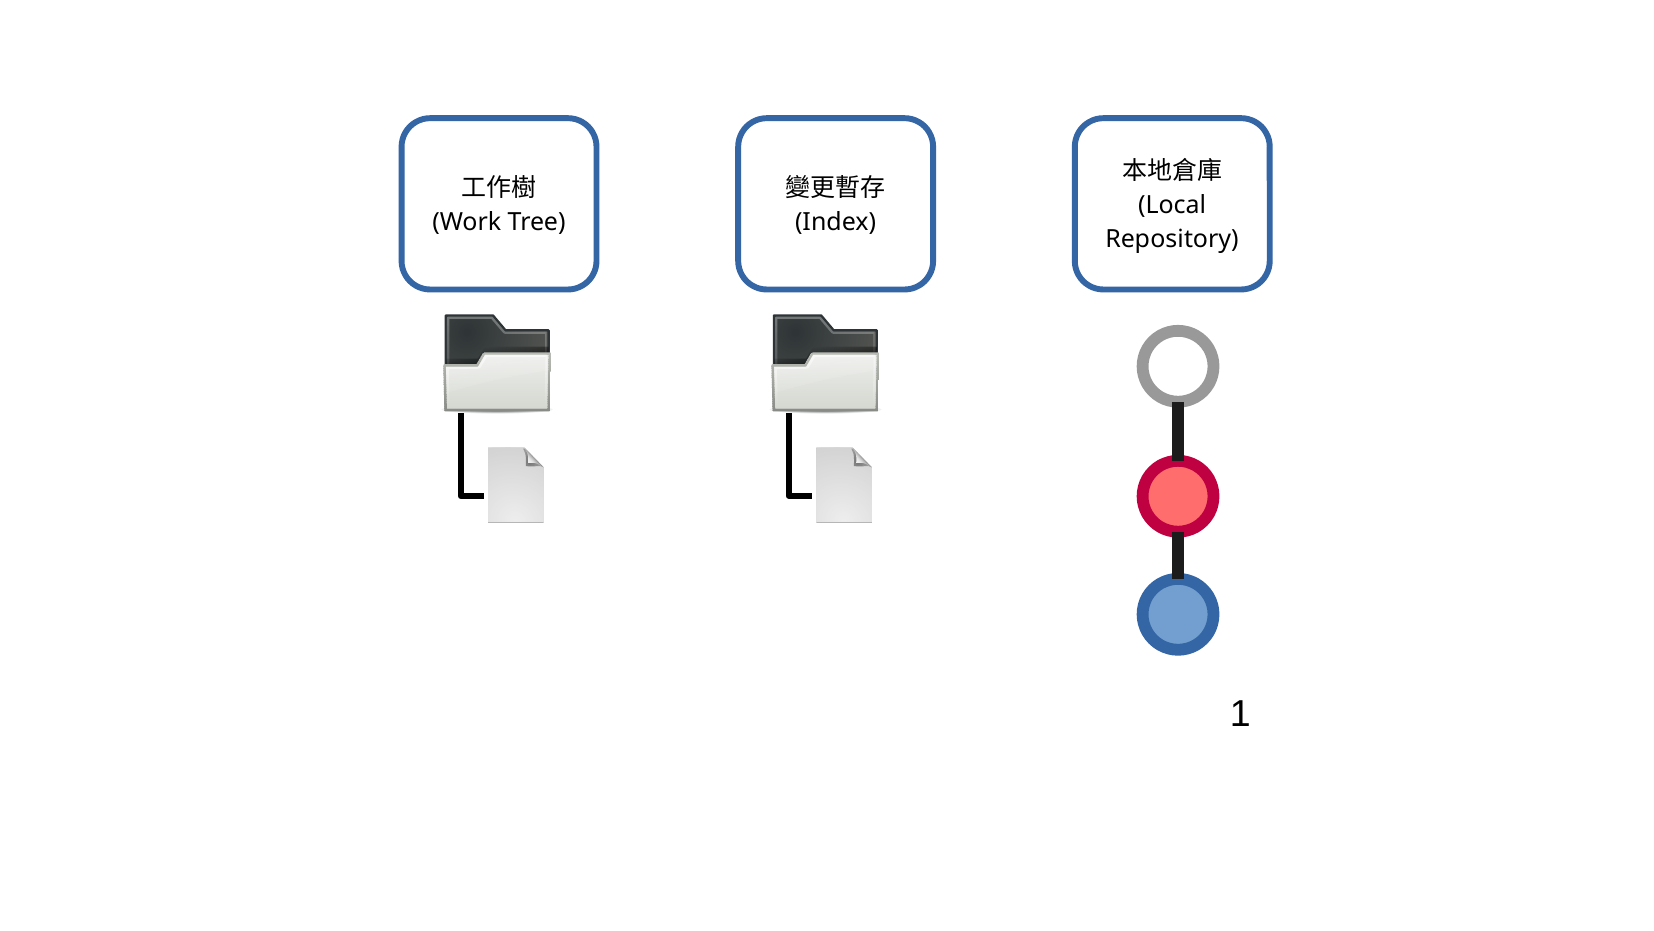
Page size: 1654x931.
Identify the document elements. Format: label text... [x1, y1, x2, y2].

text_box 變更暫存 (Index) [738, 118, 934, 290]
text_box 本地倉庫 (Local Repository) [1074, 118, 1270, 290]
text_box [1142, 461, 1214, 532]
text_box 1 [1192, 685, 1288, 742]
picture [802, 443, 886, 528]
text_box [1142, 579, 1214, 650]
picture [768, 305, 883, 420]
picture [474, 443, 558, 528]
picture [439, 305, 555, 420]
text_box [1142, 330, 1214, 402]
text_box 工作樹 (Work Tree) [401, 118, 597, 290]
